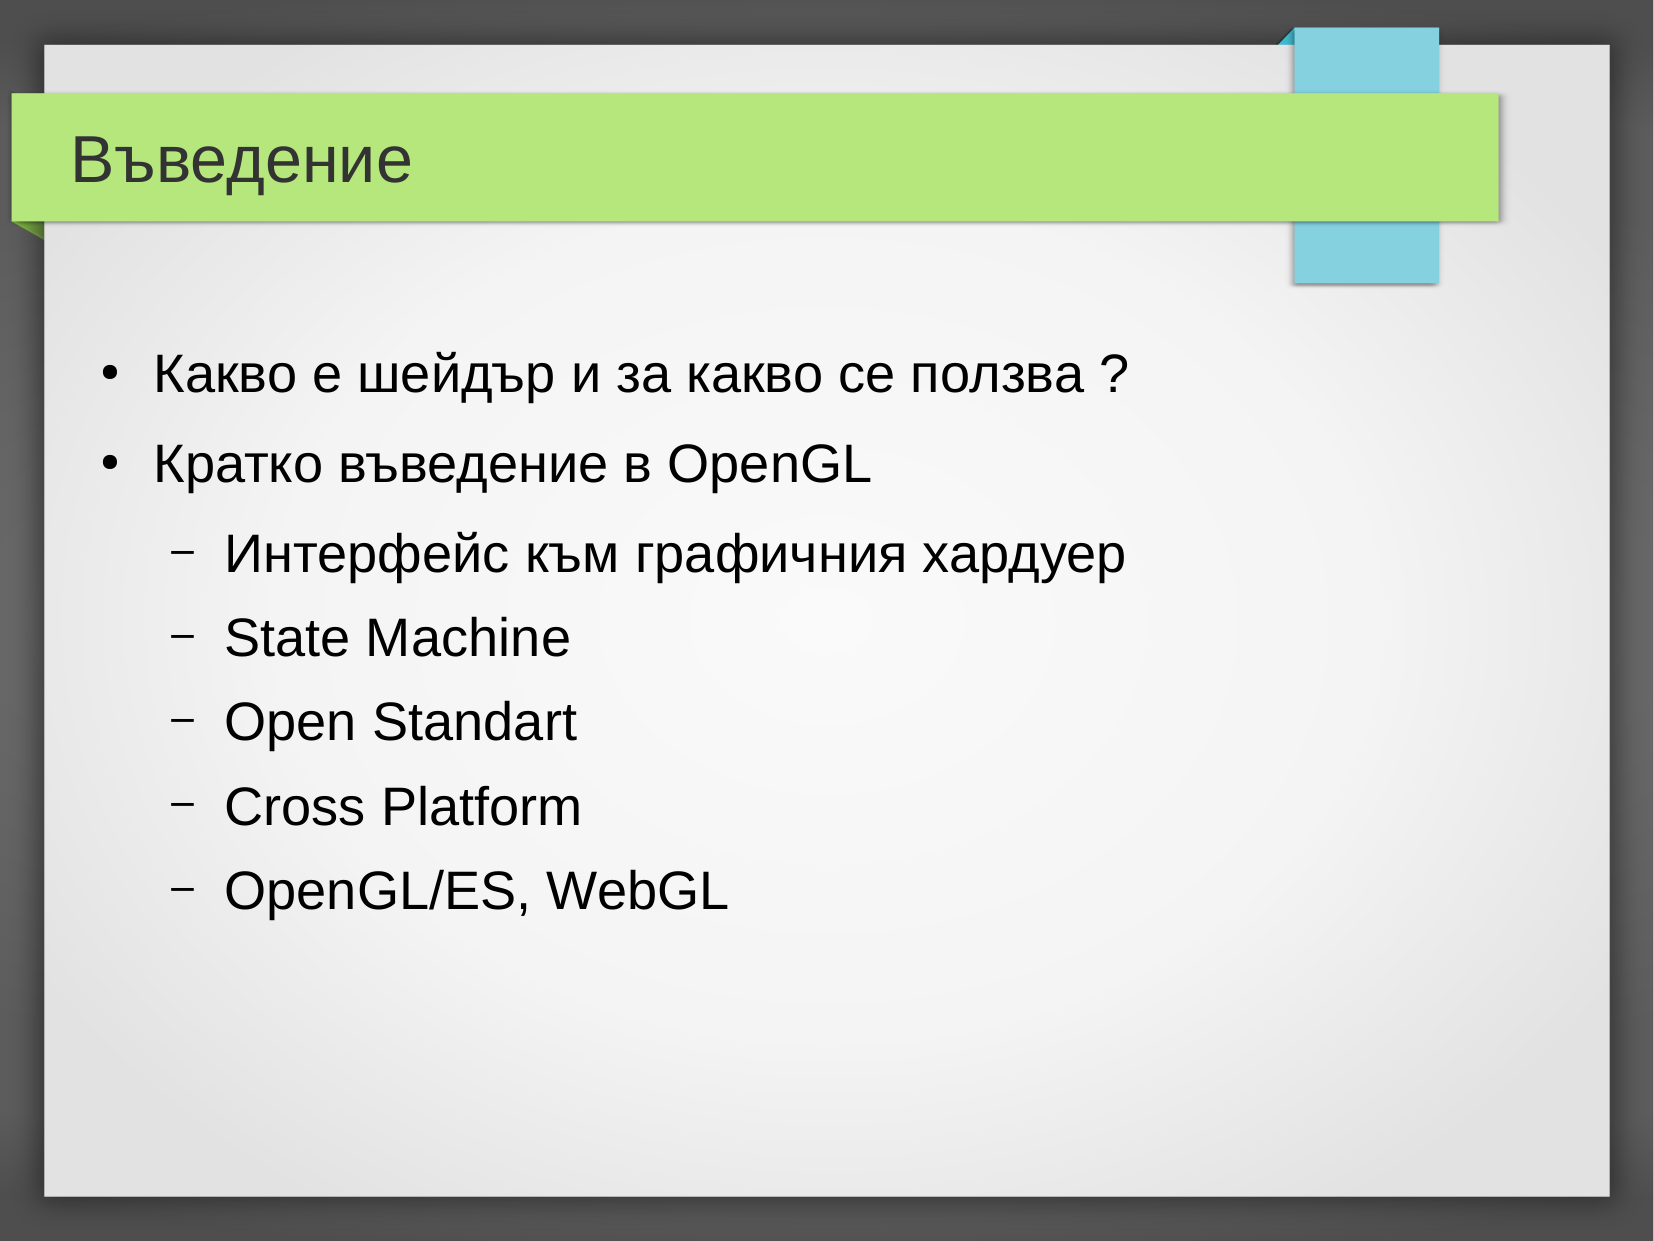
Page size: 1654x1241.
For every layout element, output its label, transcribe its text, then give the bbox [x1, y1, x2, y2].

title Въведение [70, 106, 1229, 213]
picture [0, 0, 1654, 1241]
list Какво е шейдър и за какво се ползва ? Кратко въведение в OpenGL Интерфейс към графичния хардуер State Machine Open Standart Cross Platform OpenGL/ES, WebGL [82, 343, 1538, 1063]
